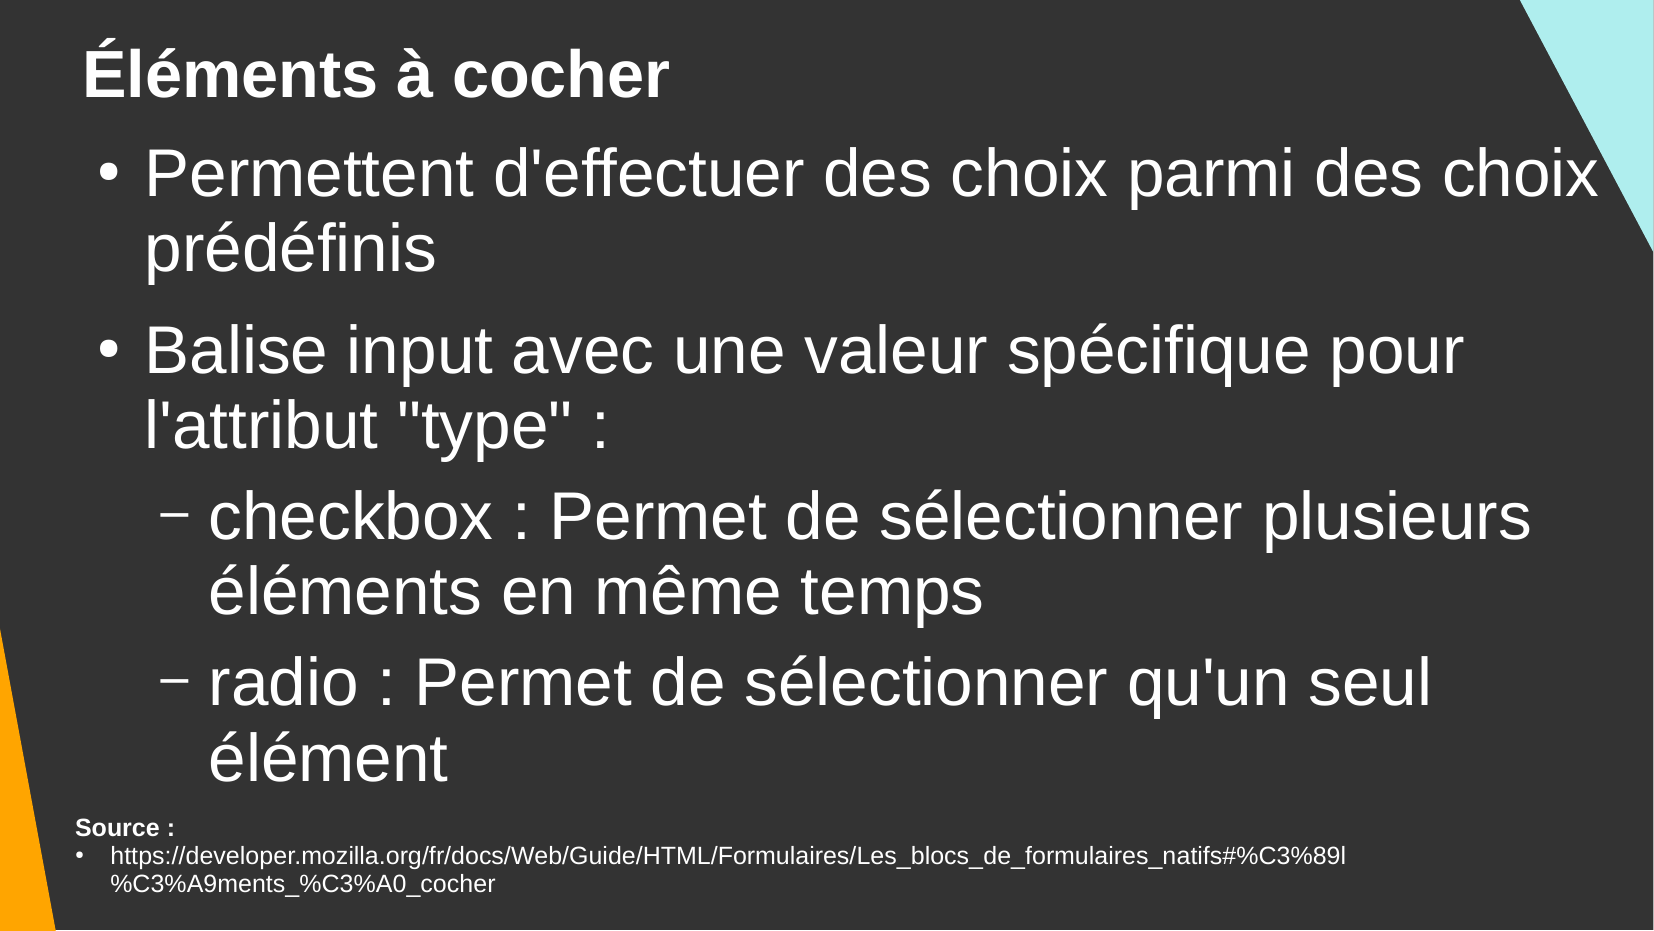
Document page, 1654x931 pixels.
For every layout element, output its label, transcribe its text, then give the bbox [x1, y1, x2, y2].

text_box Source : https://developer.mozilla.org/fr/docs/Web/Guide/HTML/Formulaires/Les_blocs_de_formulaires_natifs#%C3%89l%C3%A9ments_%C3%A0_cocher [60, 806, 1546, 905]
list Permettent d'effectuer des choix parmi des choix prédéfinis Balise input avec une valeur spécifique pour l'attribut "type" : checkbox : Permet de sélectionner plusieurs éléments en même temps radio : Permet de sélectionner qu'un seul élément [80, 135, 1605, 798]
text_box [0, 628, 56, 931]
text_box [1519, 0, 1654, 254]
title Éléments à cocher [82, 37, 1571, 114]
